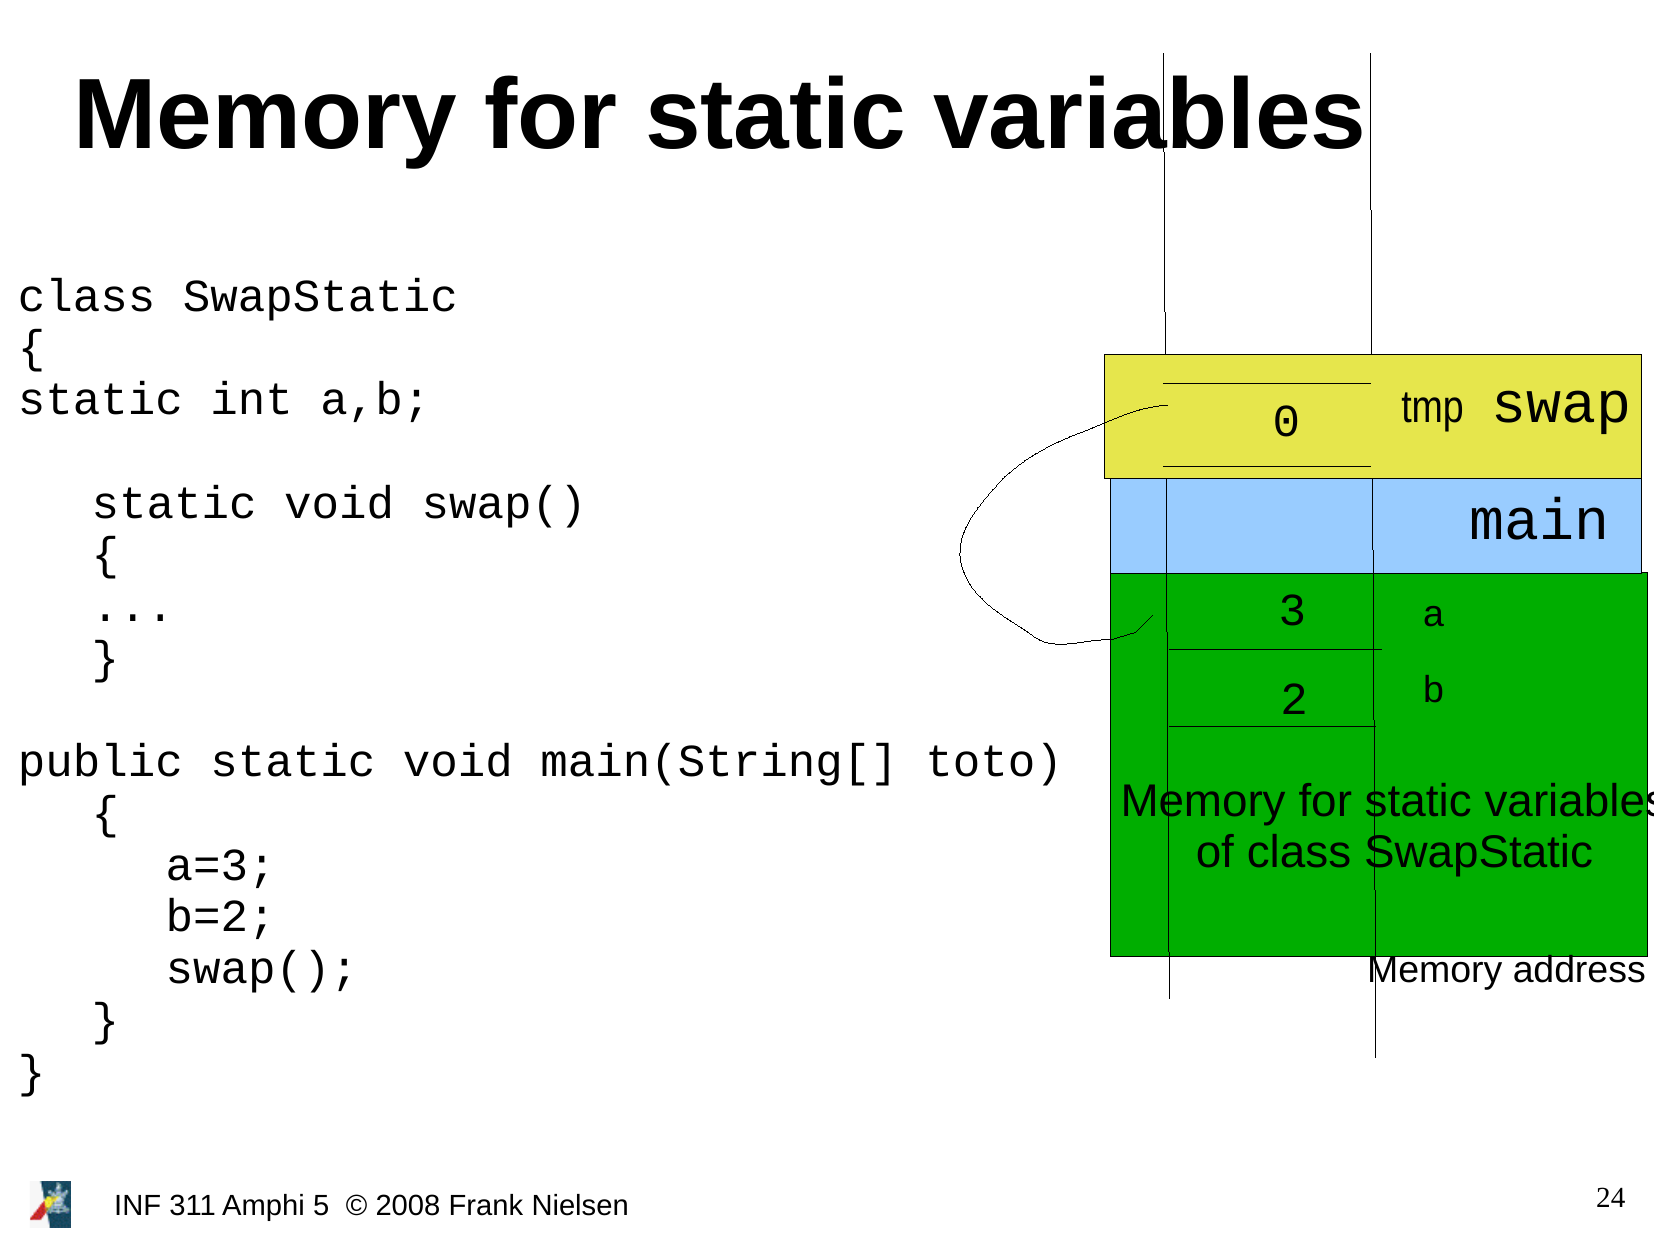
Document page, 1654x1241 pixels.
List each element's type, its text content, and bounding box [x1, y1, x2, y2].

text_box 0 [1257, 391, 1316, 455]
text_box main [1454, 483, 1625, 562]
text_box tmp [1375, 372, 1495, 461]
text_box Memory for static variables of class SwapStatic [1105, 767, 1654, 885]
text_box class SwapStatic { static int a,b; static void swap() { ... } public static void main(String[] toto) { a=3; b=2; swap(); } } [3, 265, 1078, 1062]
text_box [1104, 354, 1648, 767]
text_box swap [1476, 366, 1654, 491]
text_box [1110, 885, 1648, 957]
text_box b [1408, 661, 1459, 719]
text_box Memory address [1352, 941, 1654, 999]
text_box 2 [1265, 668, 1323, 733]
text_box 3 [1263, 580, 1321, 644]
text_box a [1408, 584, 1459, 642]
picture [29, 1181, 71, 1228]
text_box Memory for static variables [59, 50, 1383, 178]
